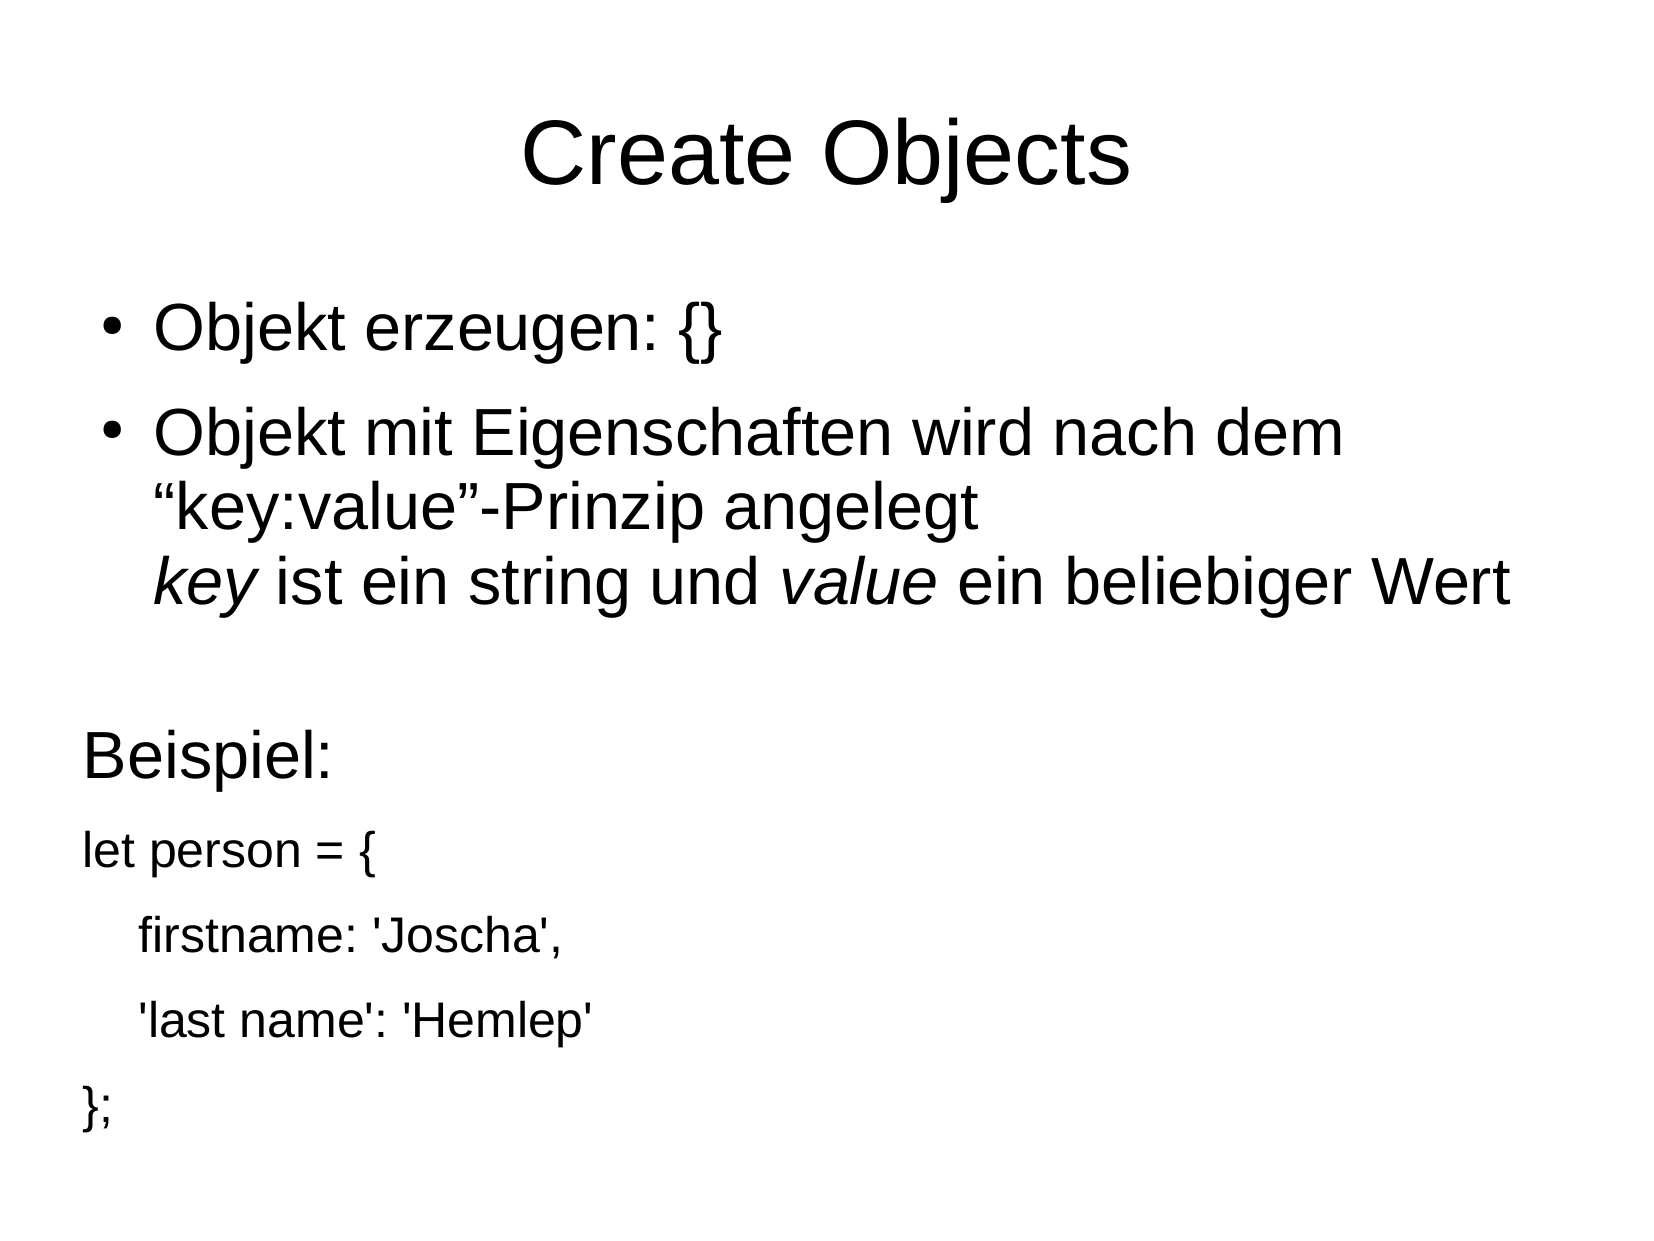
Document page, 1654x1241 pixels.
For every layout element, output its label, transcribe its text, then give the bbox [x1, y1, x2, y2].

list Objekt erzeugen: {} Objekt mit Eigenschaften wird nach dem “key:value”-Prinzip angelegt key ist ein string und value ein beliebiger Wert [82, 290, 1571, 681]
list Beispiel: let person = { firstname: 'Joscha', 'last name': 'Hemlep' }; [82, 717, 1571, 1134]
title Create Objects [82, 49, 1571, 257]
